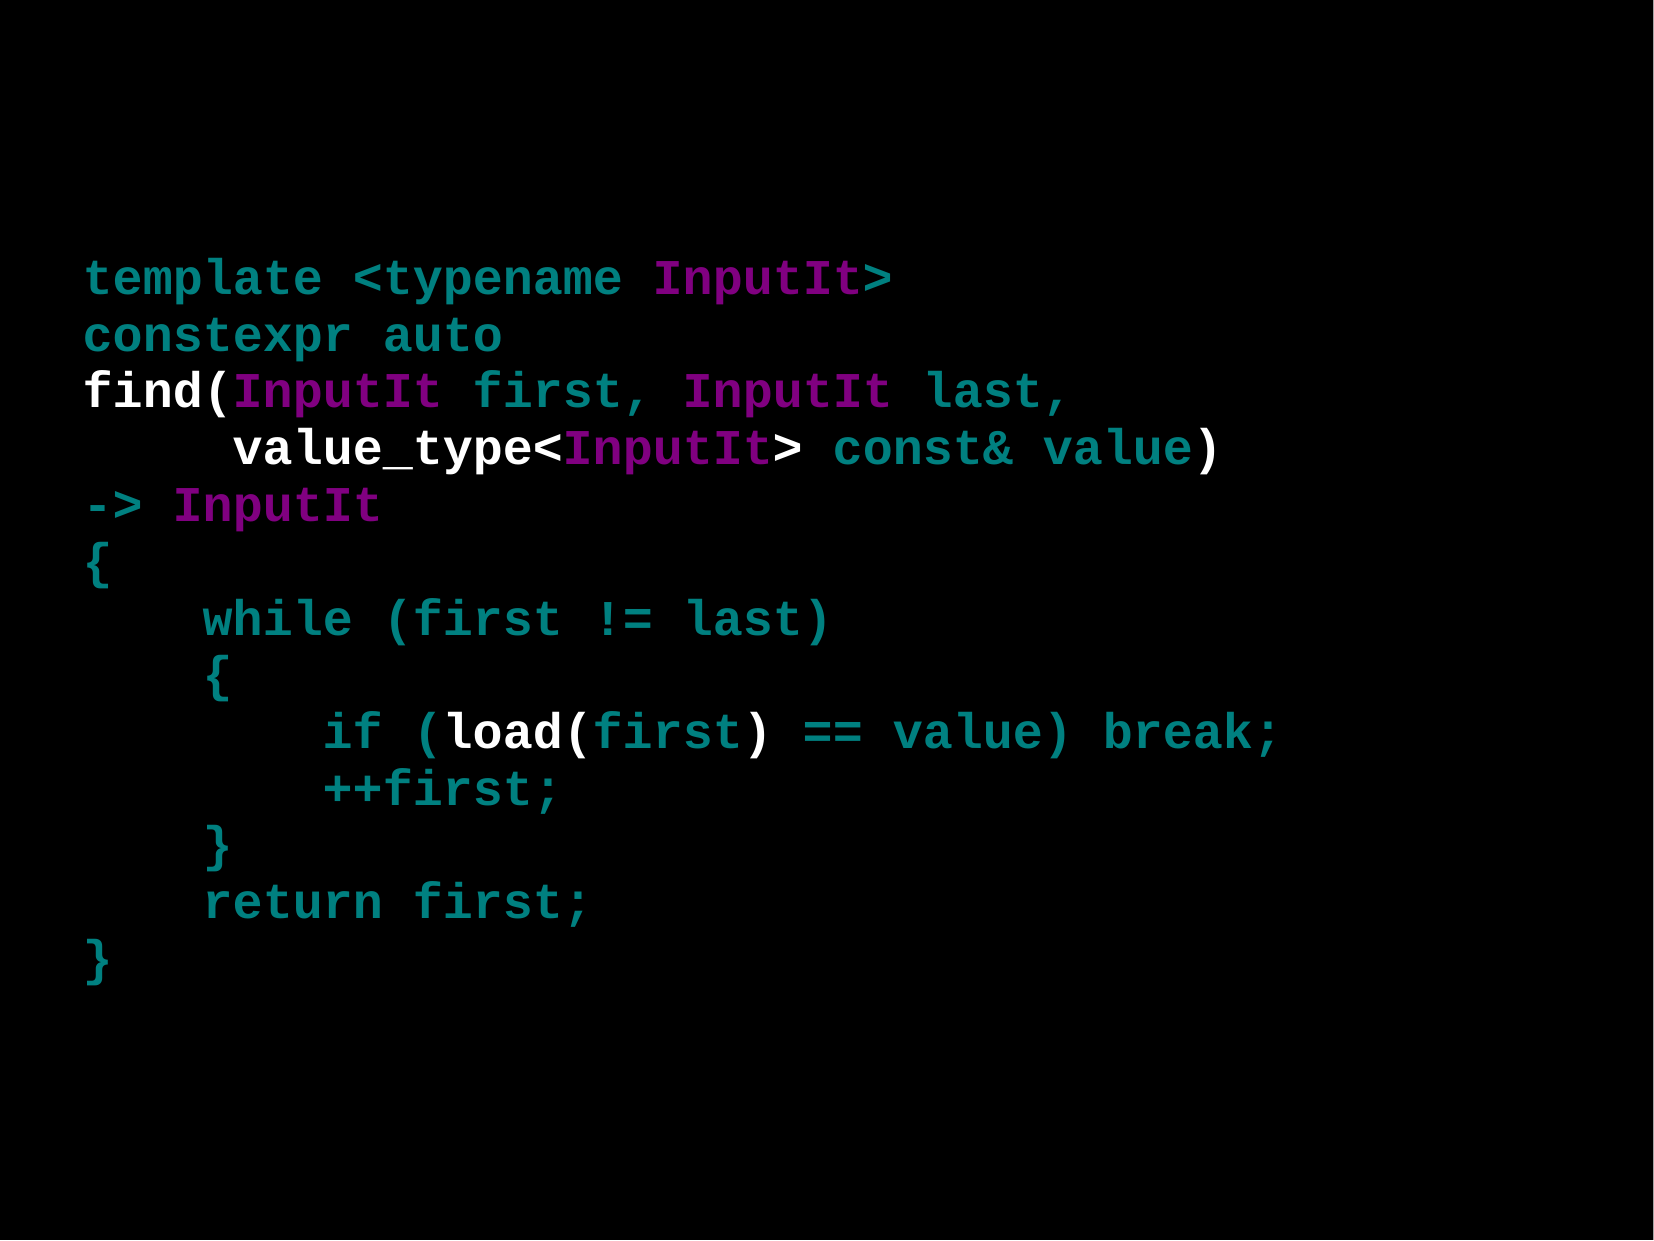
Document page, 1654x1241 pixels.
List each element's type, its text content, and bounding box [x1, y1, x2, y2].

subtitle template <typename InputIt> constexpr auto find(InputIt first, InputIt last, value_type<InputIt> const& value) -> InputIt { while (first != last) { if (load(first) == value) break; ++first; } return first; } [82, 252, 1571, 1048]
